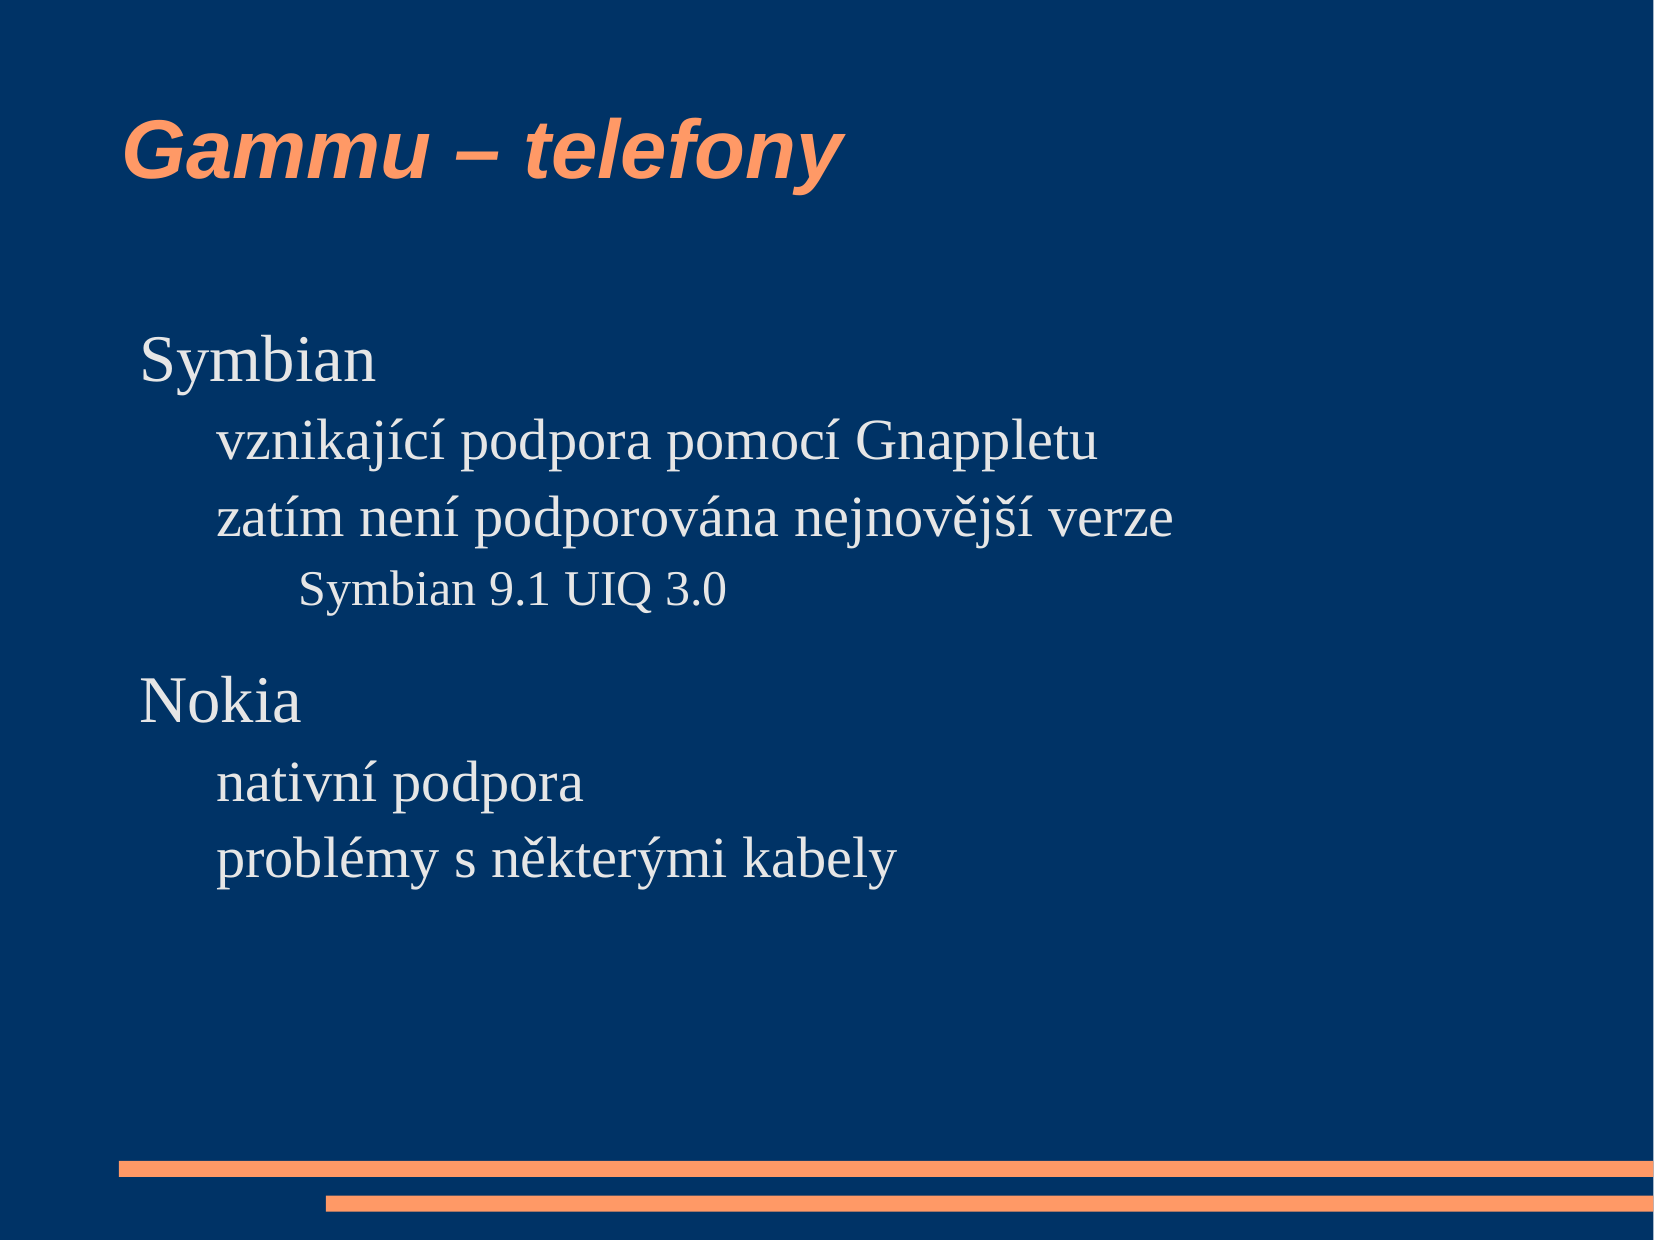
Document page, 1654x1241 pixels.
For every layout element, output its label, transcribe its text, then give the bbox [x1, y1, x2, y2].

title Gammu – telefony [121, 46, 1534, 254]
list Symbian vznikající podpora pomocí Gnappletu zatím není podporována nejnovější verze Symbian 9.1 UIQ 3.0 Nokia nativní podpora problémy s některými kabely [121, 322, 1561, 1133]
